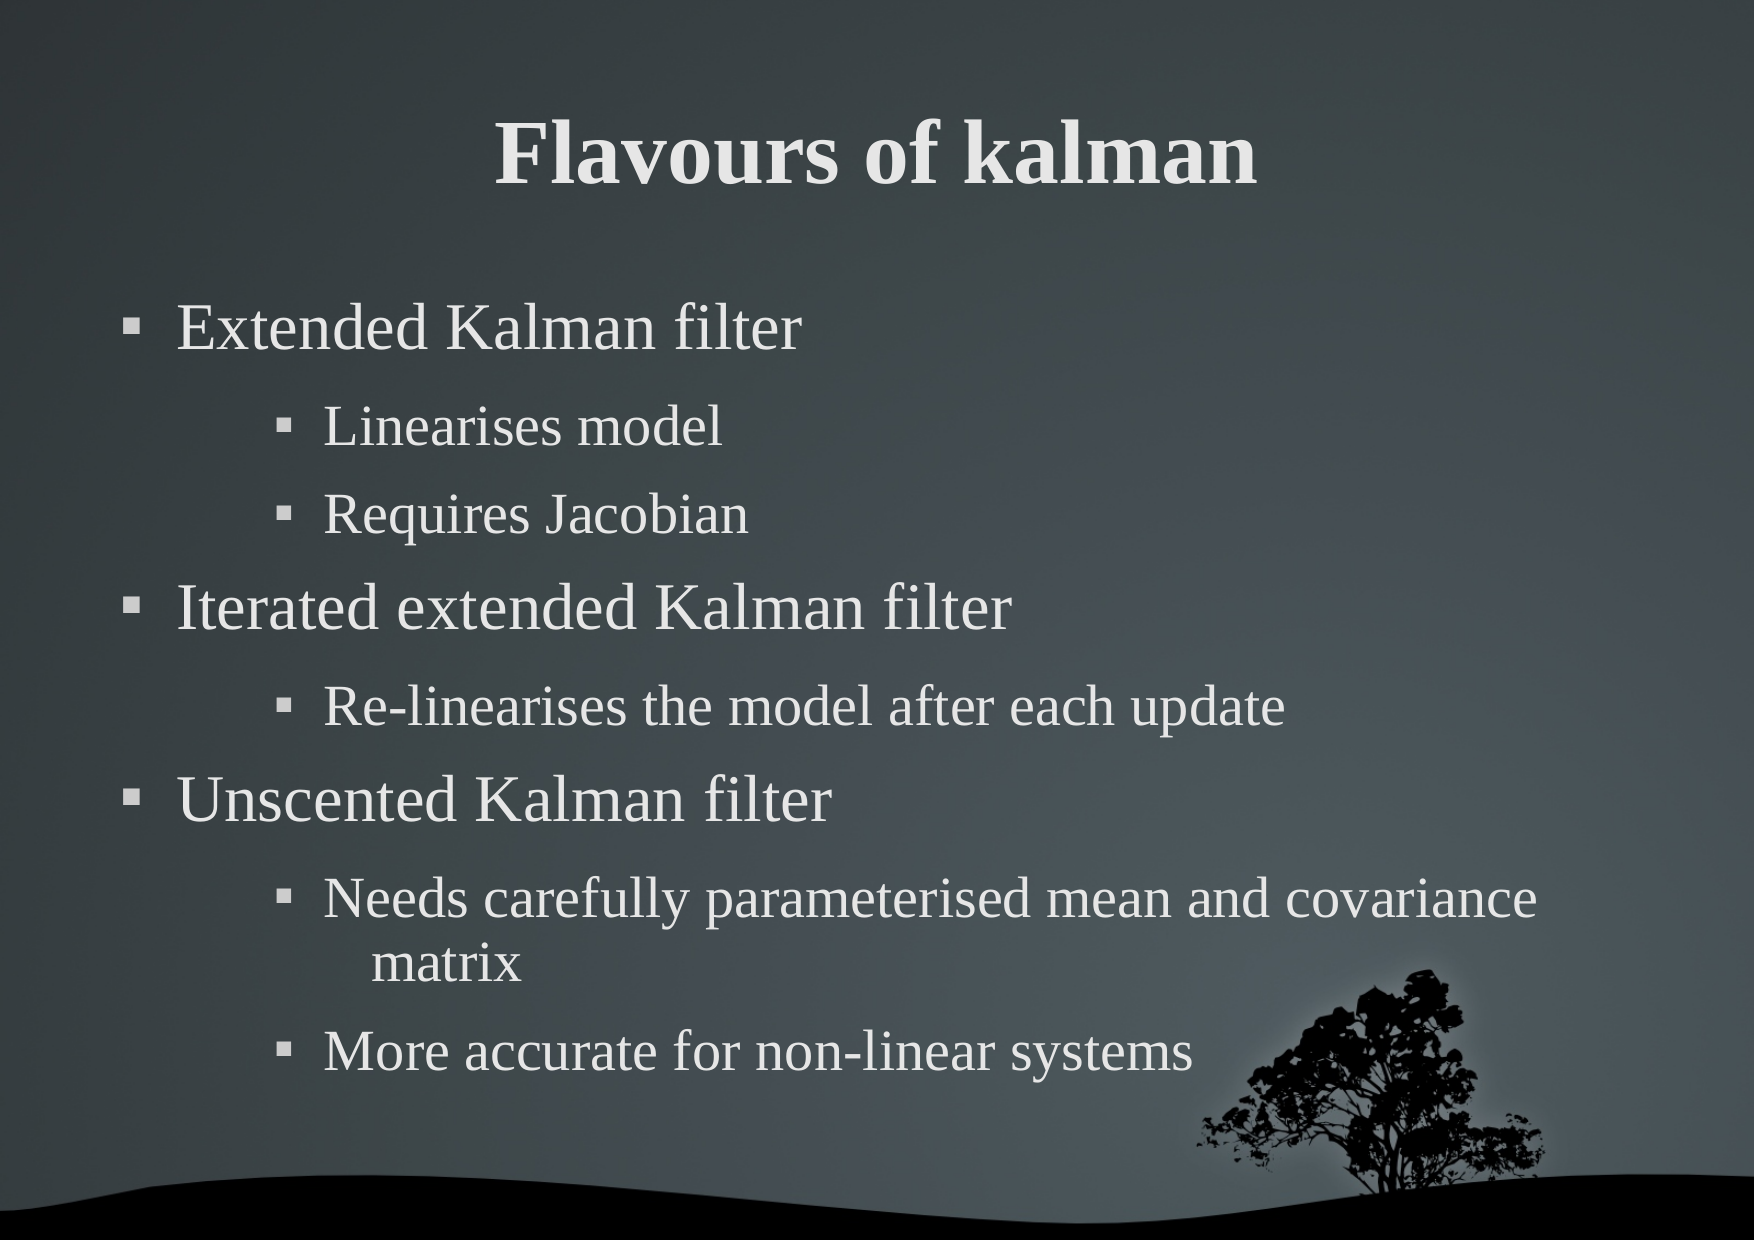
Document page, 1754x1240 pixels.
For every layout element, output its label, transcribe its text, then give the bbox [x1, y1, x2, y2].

title Flavours of kalman [87, 56, 1667, 249]
picture [0, 0, 1754, 1240]
list Extended Kalman filter Linearises model Requires Jacobian Iterated extended Kalman filter Re-linearises the model after each update Unscented Kalman filter Needs carefully parameterised mean and covariance matrix More accurate for non-linear systems [87, 290, 1667, 1139]
